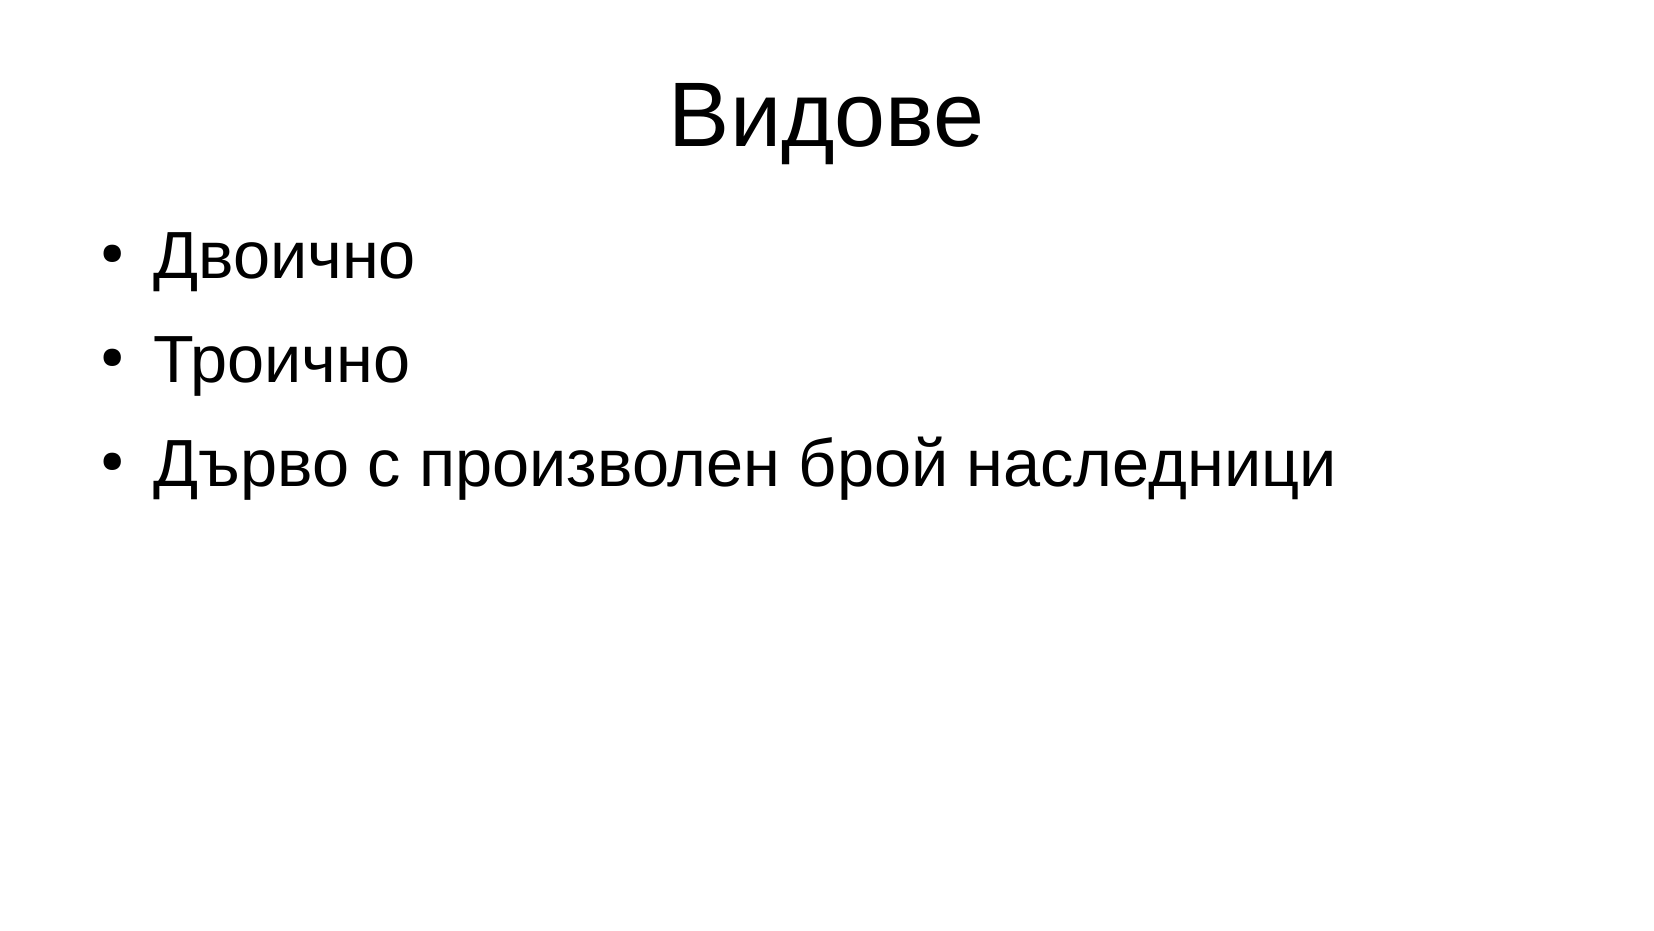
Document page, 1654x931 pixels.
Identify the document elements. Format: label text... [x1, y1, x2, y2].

title Видове [82, 37, 1571, 193]
list Двоично Троично Дърво с произволен брой наследници [82, 217, 1571, 758]
